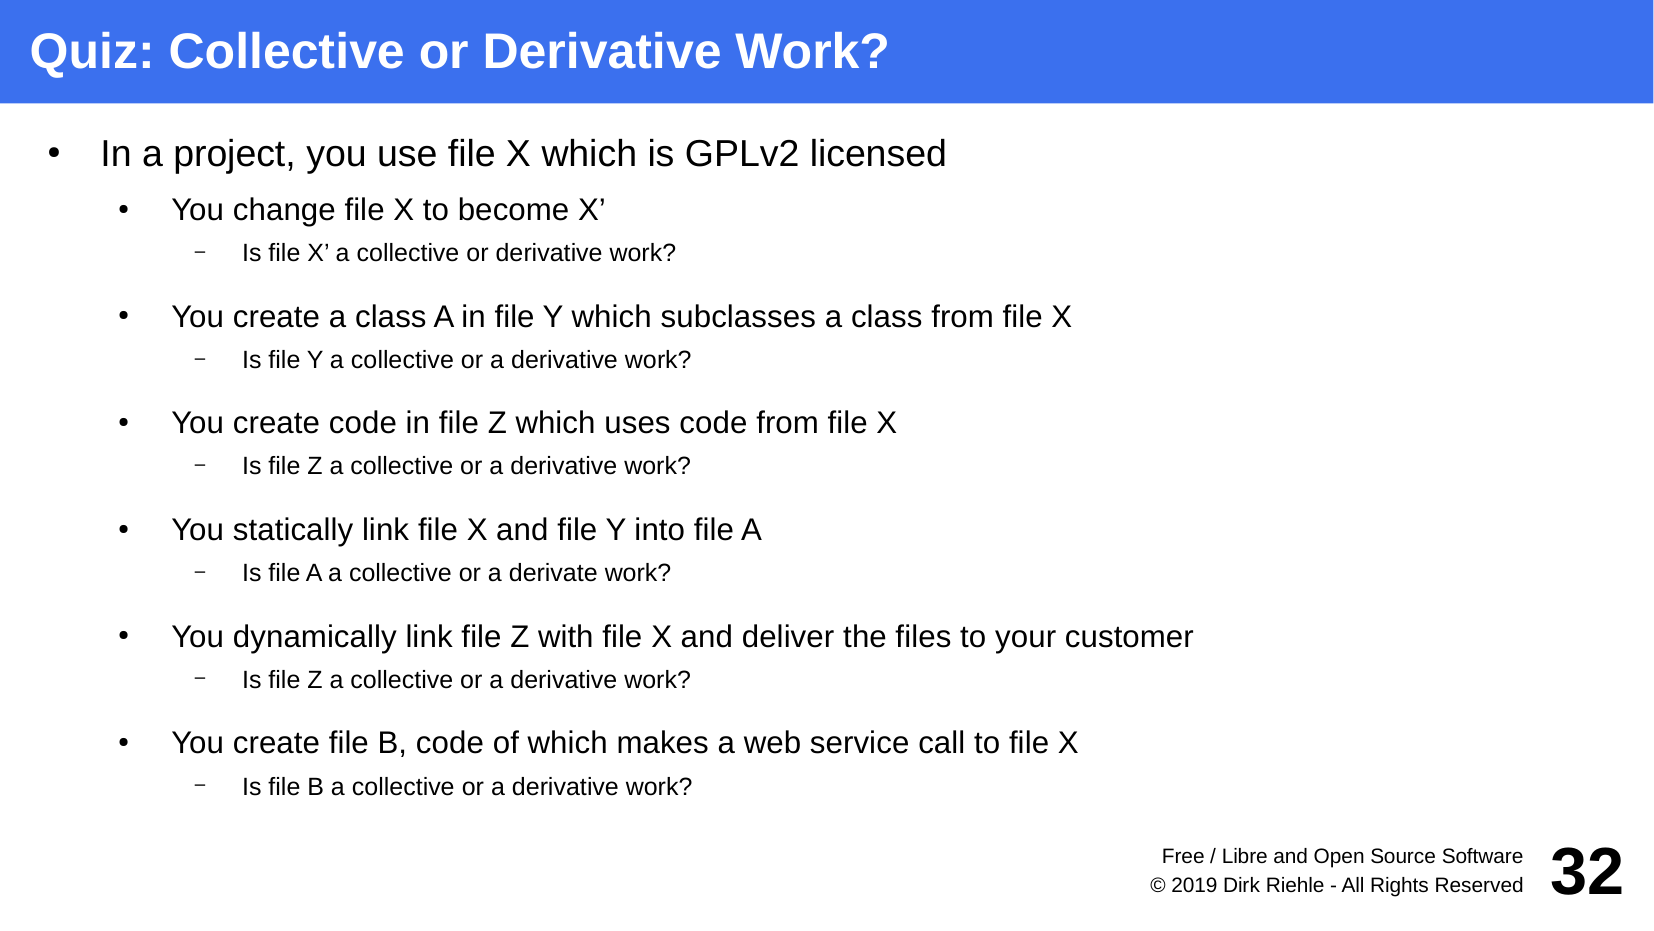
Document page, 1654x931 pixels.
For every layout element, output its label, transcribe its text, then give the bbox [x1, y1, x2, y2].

list In a project, you use file X which is GPLv2 licensed You change file X to become X’ Is file X’ a collective or derivative work? You create a class A in file Y which subclasses a class from file X Is file Y a collective or a derivative work? You create code in file Z which uses code from file X Is file Z a collective or a derivative work? You statically link file X and file Y into file A Is file A a collective or a derivate work? You dynamically link file Z with file X and deliver the files to your customer Is file Z a collective or a derivative work? You create file B, code of which makes a web service call to file X Is file B a collective or a derivative work? [29, 132, 1625, 813]
title Quiz: Collective or Derivative Work? [0, 0, 1654, 104]
